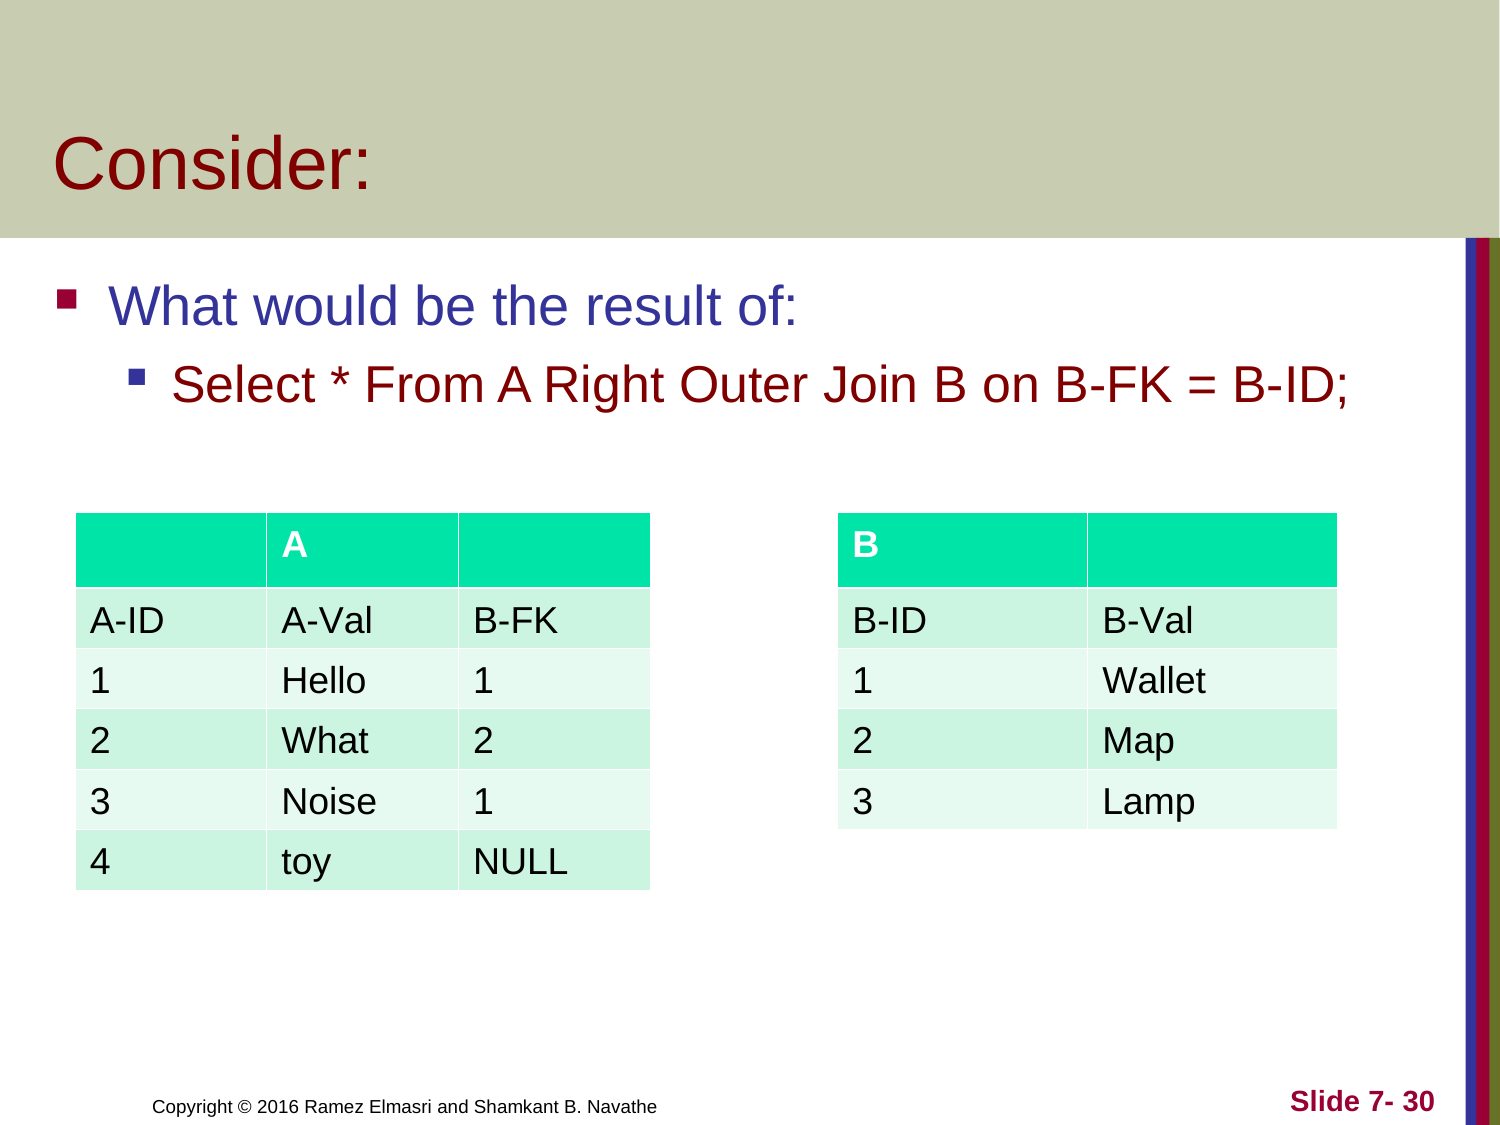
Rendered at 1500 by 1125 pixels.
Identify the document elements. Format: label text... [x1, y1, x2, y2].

table_header B [838, 513, 1087, 587]
table_cell 2 [838, 709, 1087, 769]
table_cell B-FK [459, 589, 650, 648]
table_cell A-Val [267, 589, 458, 648]
table_cell 4 [76, 830, 266, 890]
title Consider: [37, 49, 1317, 213]
table_header [1088, 513, 1337, 587]
table_cell Wallet [1088, 649, 1337, 708]
text_box Slide 7- <number> [1137, 1050, 1450, 1125]
table_header [459, 513, 650, 587]
table_cell NULL [459, 830, 650, 890]
table_header [76, 513, 266, 587]
table_cell Lamp [1088, 770, 1337, 829]
table_cell Map [1088, 709, 1337, 769]
table_cell 1 [76, 649, 266, 708]
table_cell B-ID [838, 589, 1087, 648]
table_cell 2 [459, 709, 650, 769]
table_cell 3 [76, 770, 266, 829]
table_cell 1 [838, 649, 1087, 708]
table_cell toy [267, 830, 458, 890]
table_cell What [267, 709, 458, 769]
table_cell A-ID [76, 589, 266, 648]
table_cell 2 [76, 709, 266, 769]
table_cell Hello [267, 649, 458, 708]
table_cell 1 [459, 770, 650, 829]
table_cell B-Val [1088, 589, 1337, 648]
table_cell 1 [459, 649, 650, 708]
table_header A [267, 513, 458, 587]
list What would be the result of: Select * From A Right Outer Join B on B-FK = B-ID; [39, 262, 1388, 438]
table_cell 3 [838, 770, 1087, 829]
table_cell Noise [267, 770, 458, 829]
